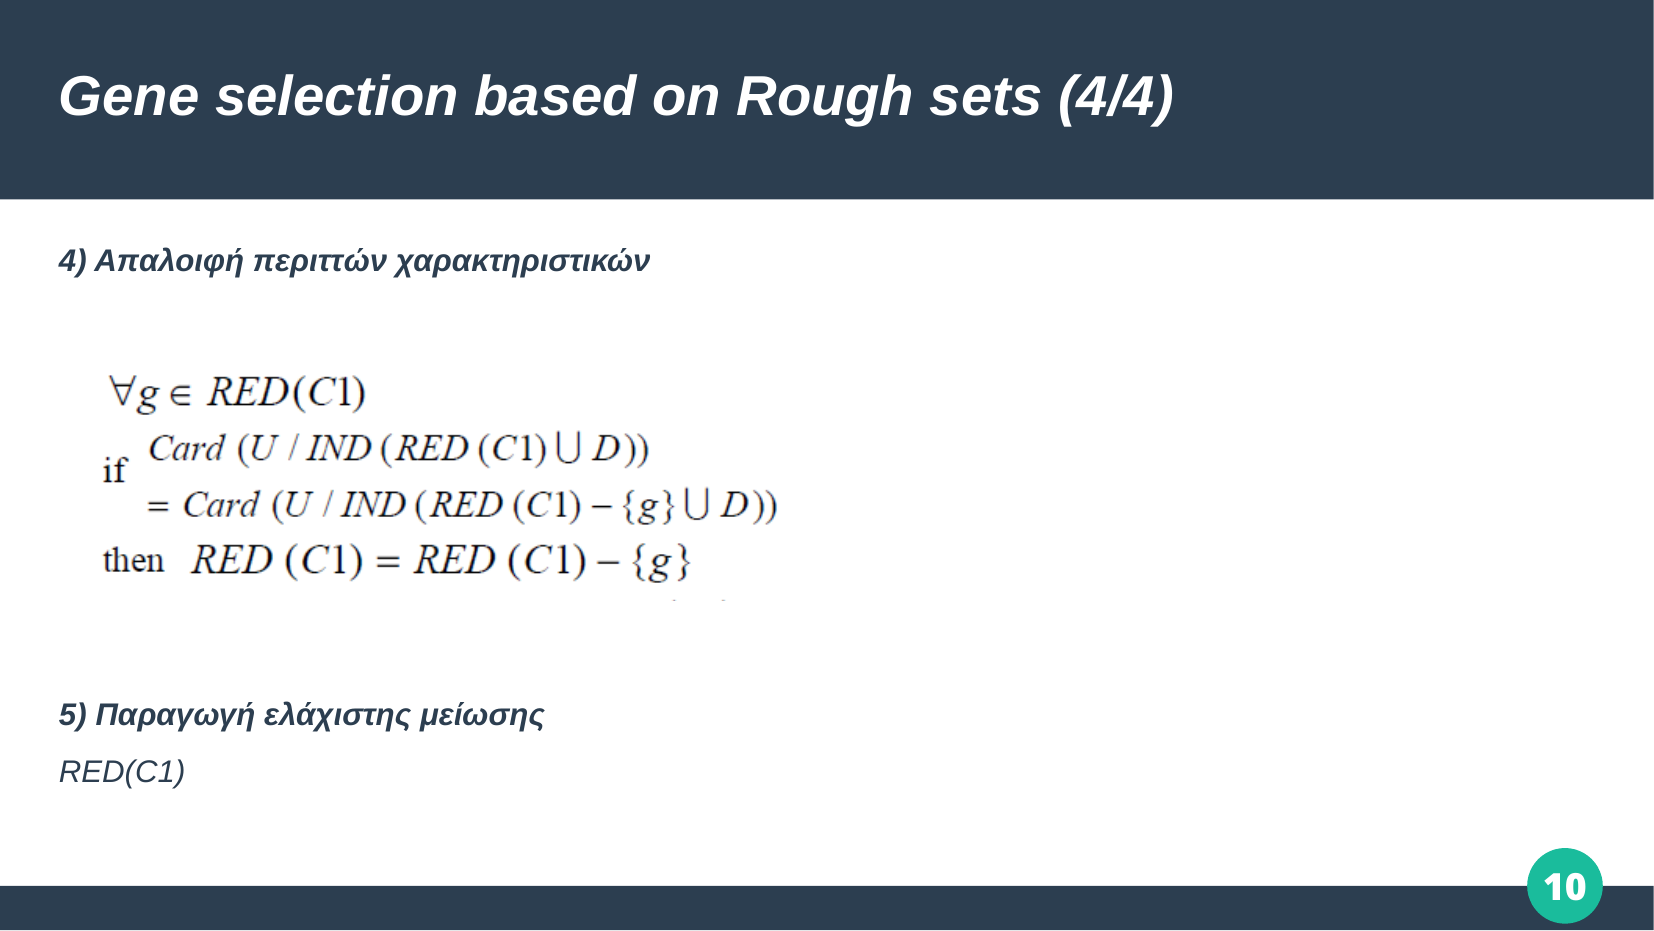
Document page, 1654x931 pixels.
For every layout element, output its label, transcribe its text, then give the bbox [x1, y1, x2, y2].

picture [71, 360, 788, 601]
list 4) Απαλοιφή περιττών χαρακτηριστικών 5) Παραγωγή ελάχιστης μείωσης RED(C1) [59, 243, 1595, 864]
title Gene selection based on Rough sets (4/4) [59, 37, 1595, 156]
